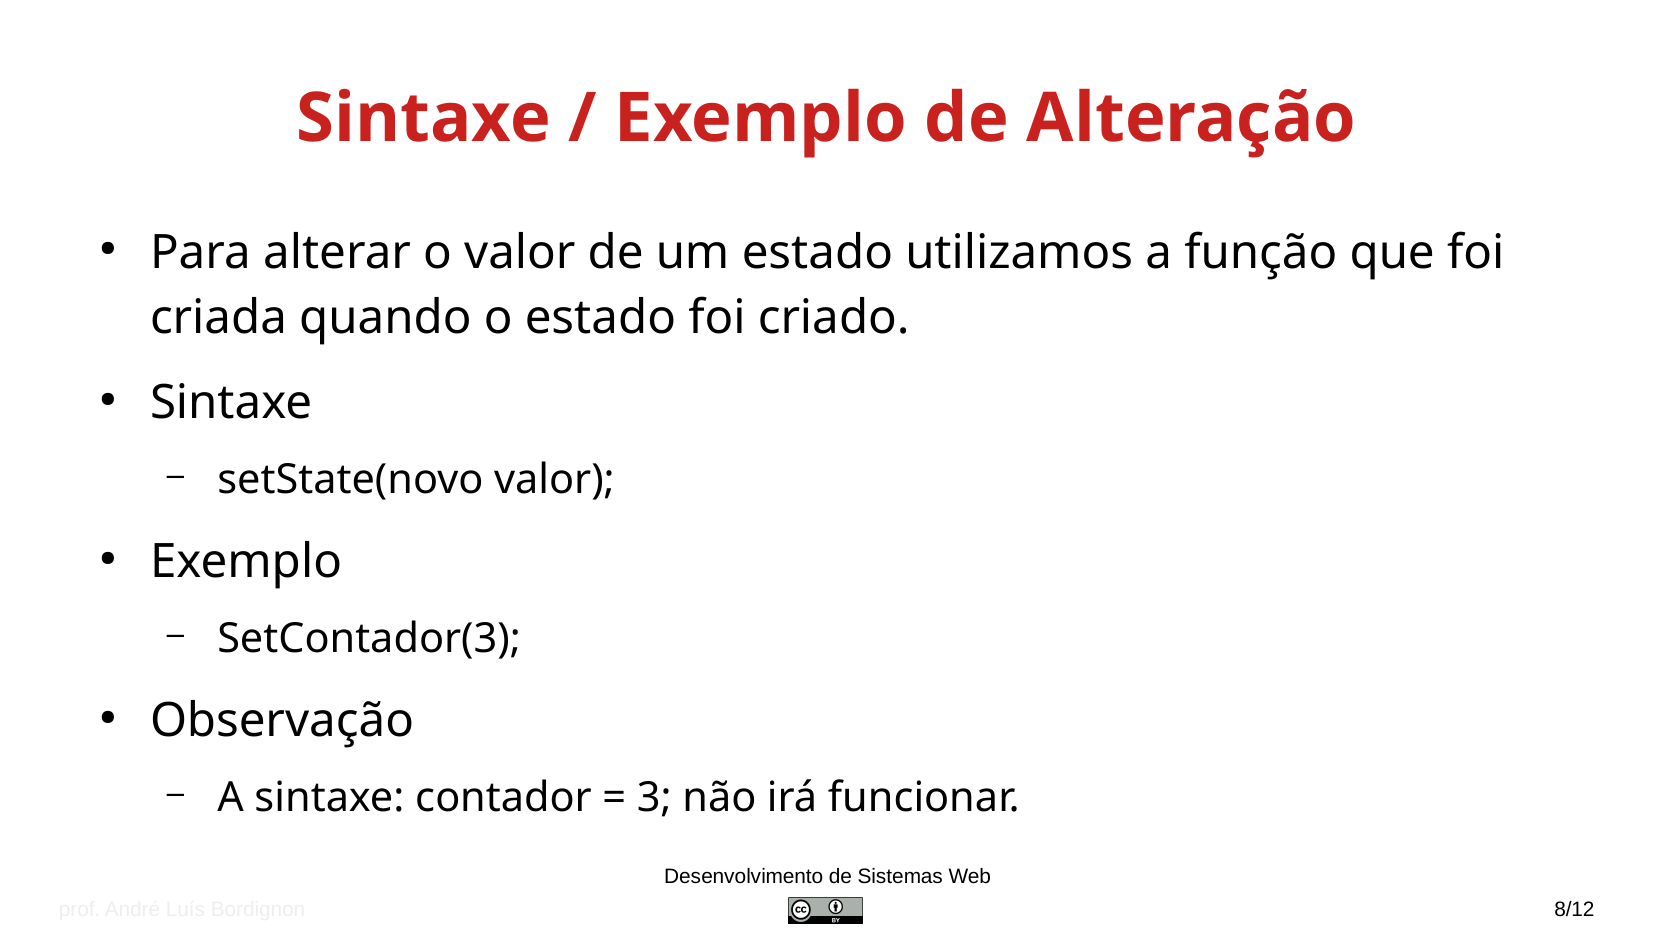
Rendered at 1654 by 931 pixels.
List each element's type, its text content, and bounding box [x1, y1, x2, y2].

list Para alterar o valor de um estado utilizamos a função que foi criada quando o estado foi criado. Sintaxe setState(novo valor); Exemplo SetContador(3); Observação A sintaxe: contador = 3; não irá funcionar. [82, 217, 1571, 827]
title Sintaxe / Exemplo de Alteração [82, 37, 1571, 193]
picture [788, 897, 863, 924]
